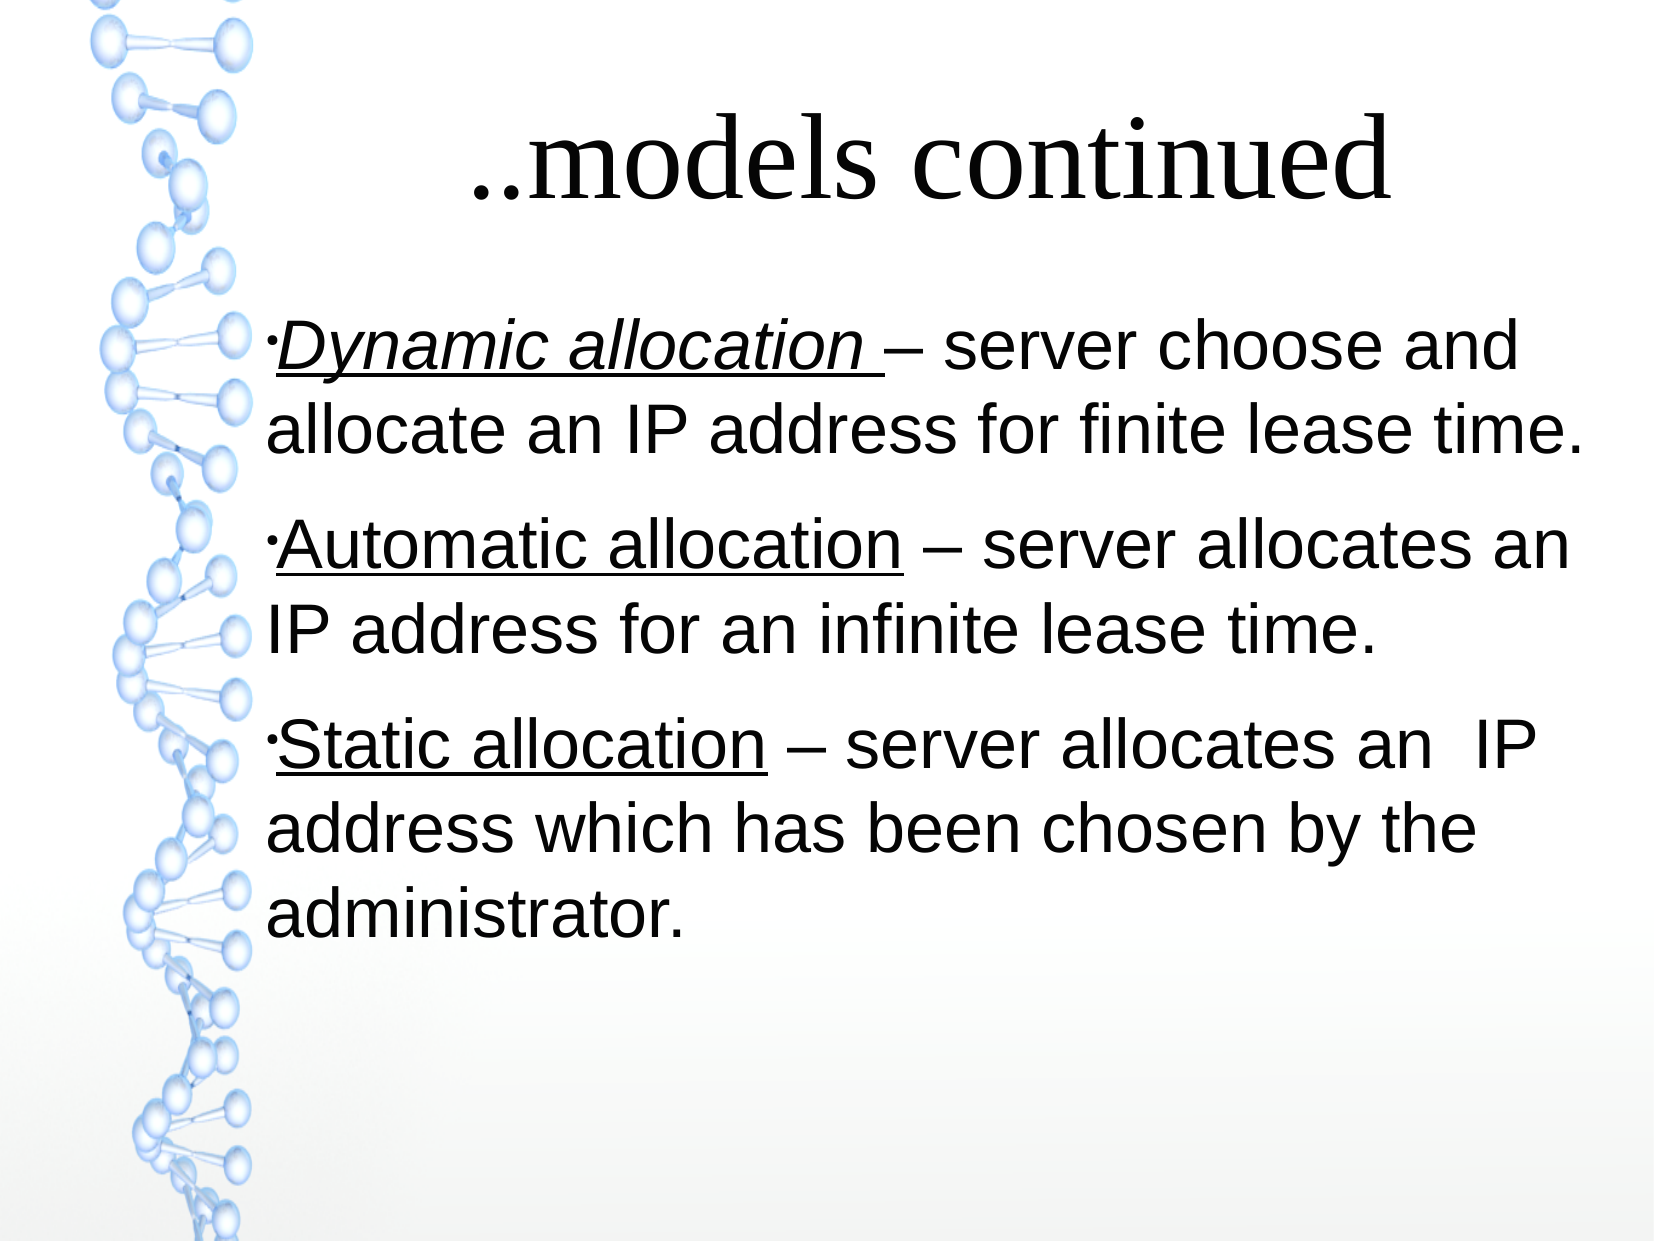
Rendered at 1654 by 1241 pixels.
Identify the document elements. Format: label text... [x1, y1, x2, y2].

picture [0, 0, 1654, 1241]
title ..models continued [265, 47, 1595, 252]
list Dynamic allocation – server choose and allocate an IP address for finite lease time. Automatic allocation – server allocates an IP address for an infinite lease time. Static allocation – server allocates an IP address which has been chosen by the administrator. [265, 299, 1595, 1019]
